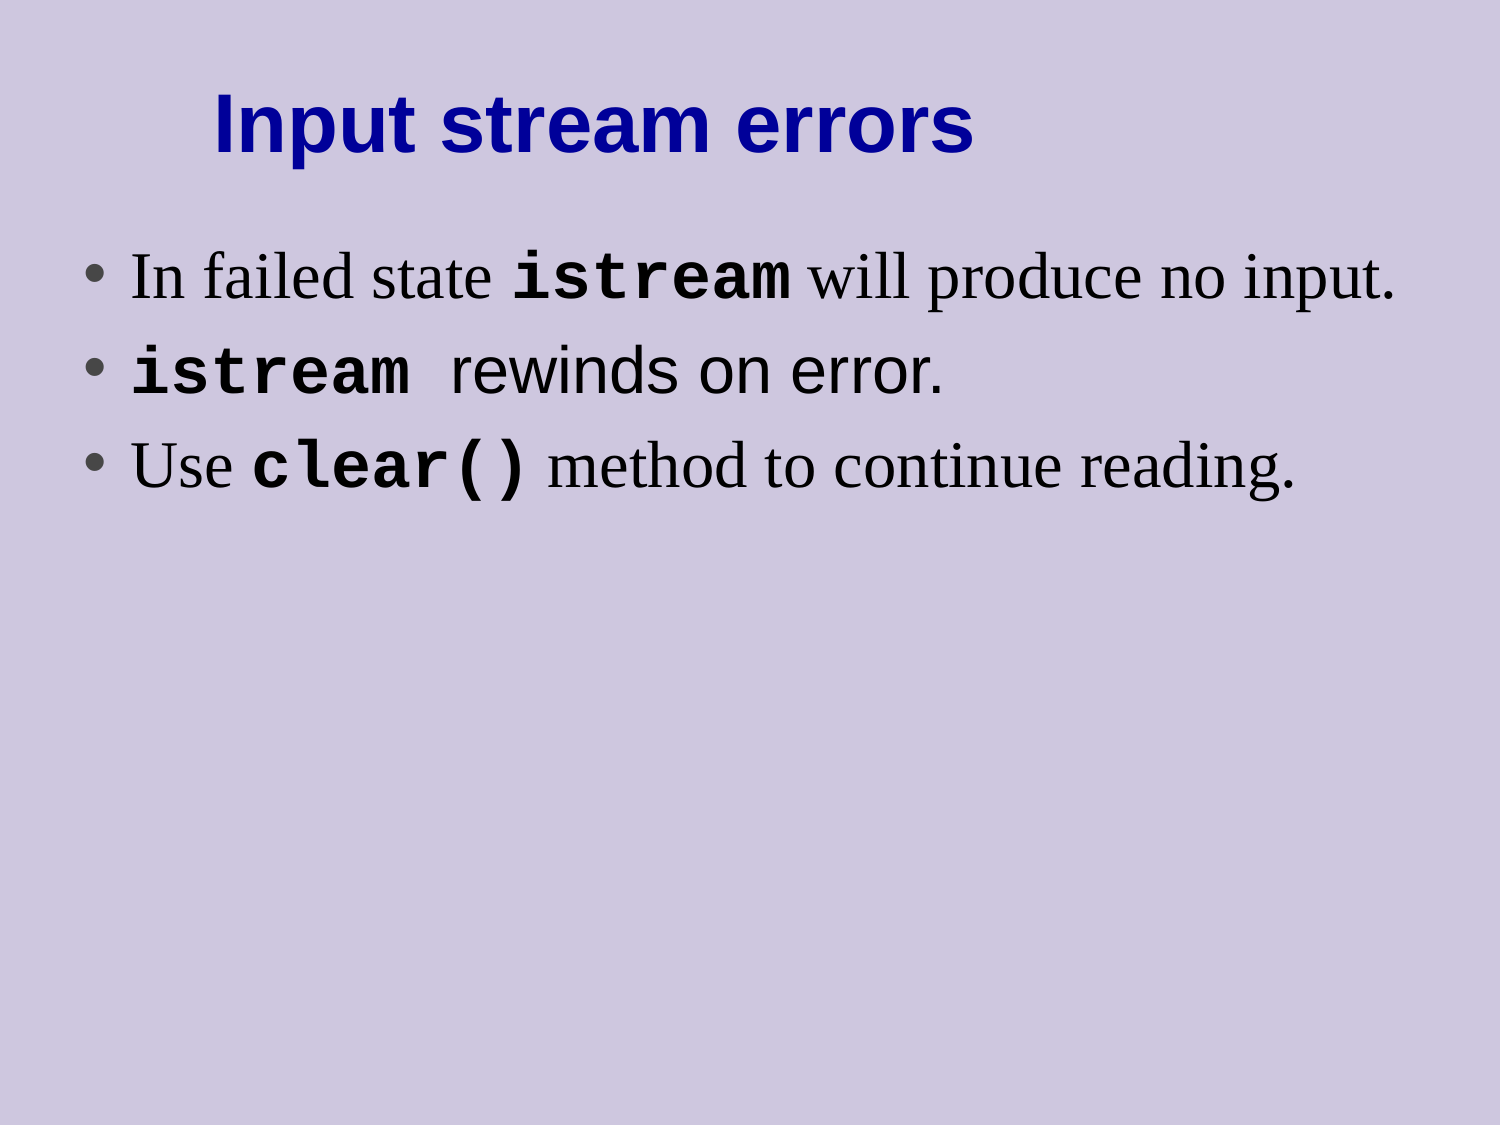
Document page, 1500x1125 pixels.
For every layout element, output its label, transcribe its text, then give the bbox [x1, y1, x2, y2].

title Input stream errors [198, 17, 1468, 220]
text_box In failed state istream will produce no input. istream rewinds on error. Use clear() method to continue reading. [68, 224, 1407, 1080]
